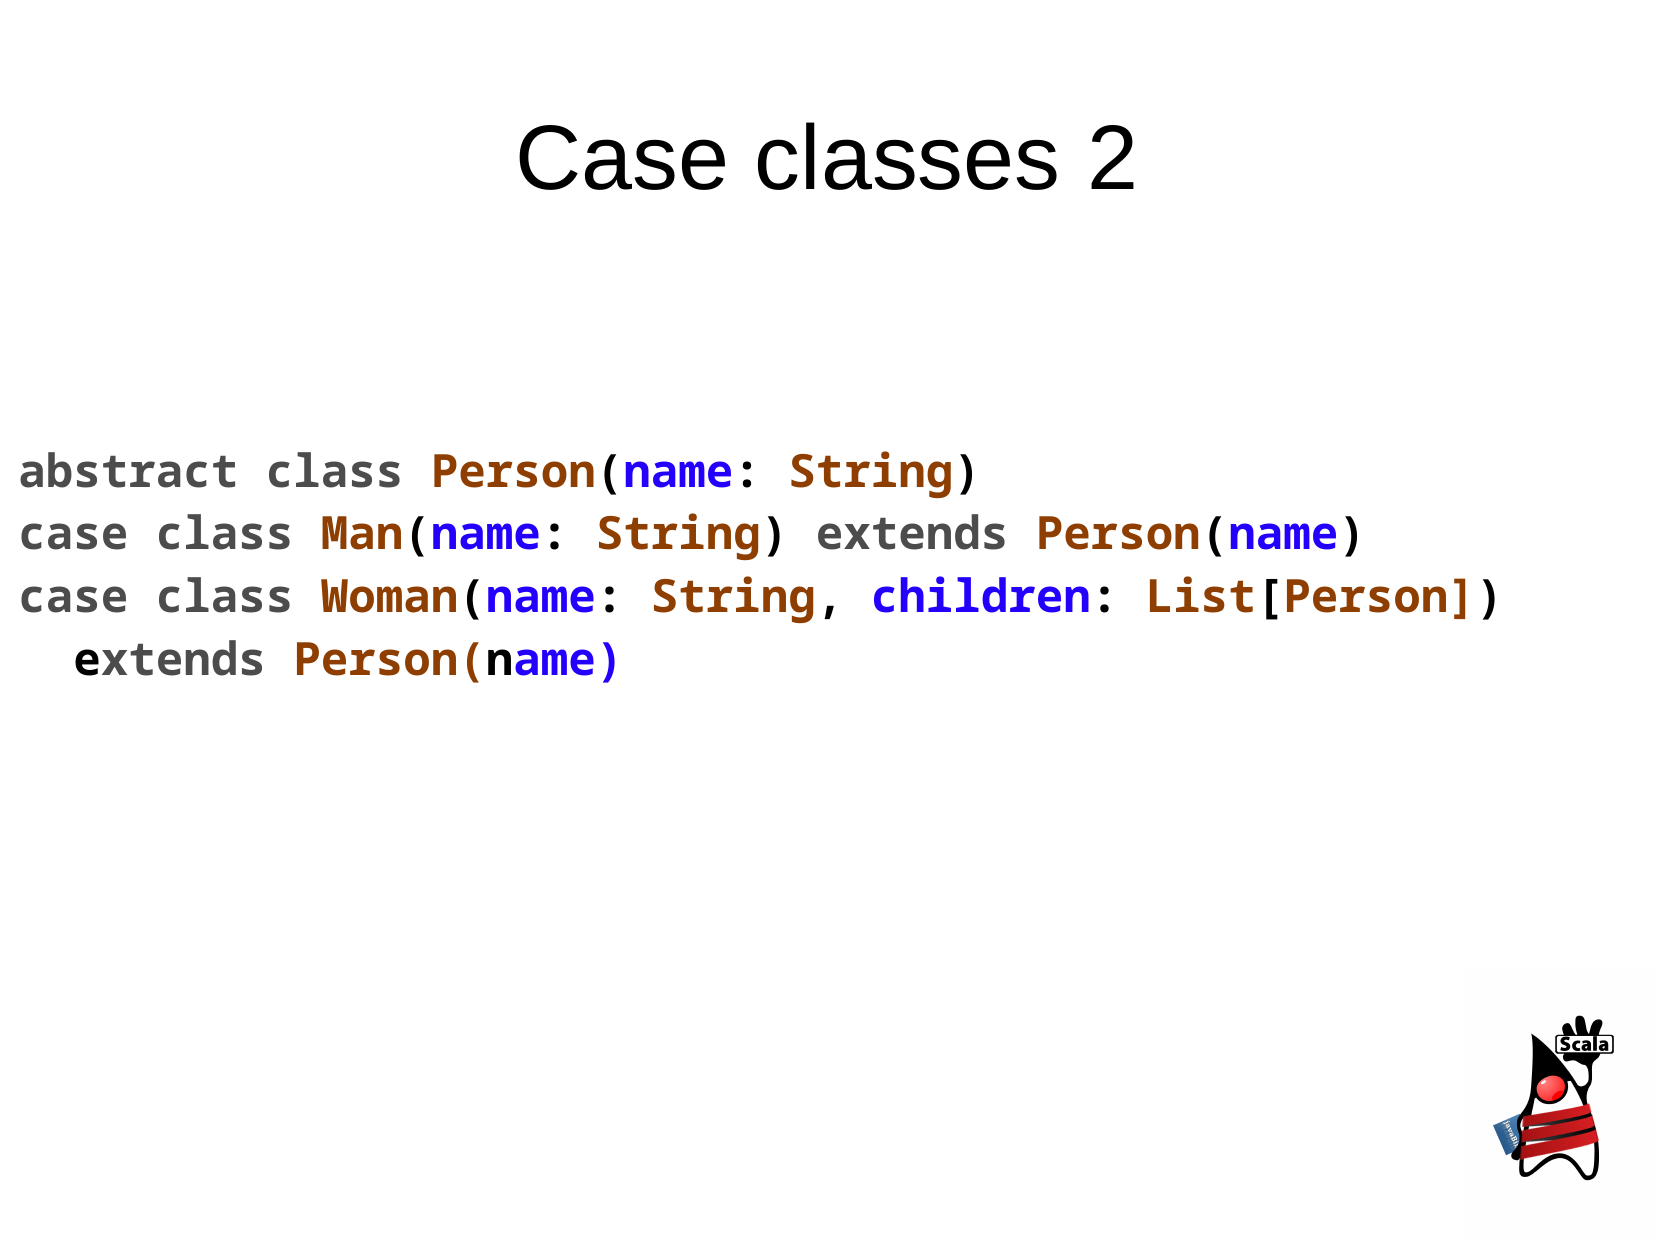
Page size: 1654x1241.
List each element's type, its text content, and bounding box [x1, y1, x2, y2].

text_box Case classes 2 [82, 56, 1571, 250]
text_box abstract class Person(name: String) case class Man(name: String) extends Person(name) case class Woman(name: String, children: List[Person]) extends Person(name) [3, 431, 1654, 653]
